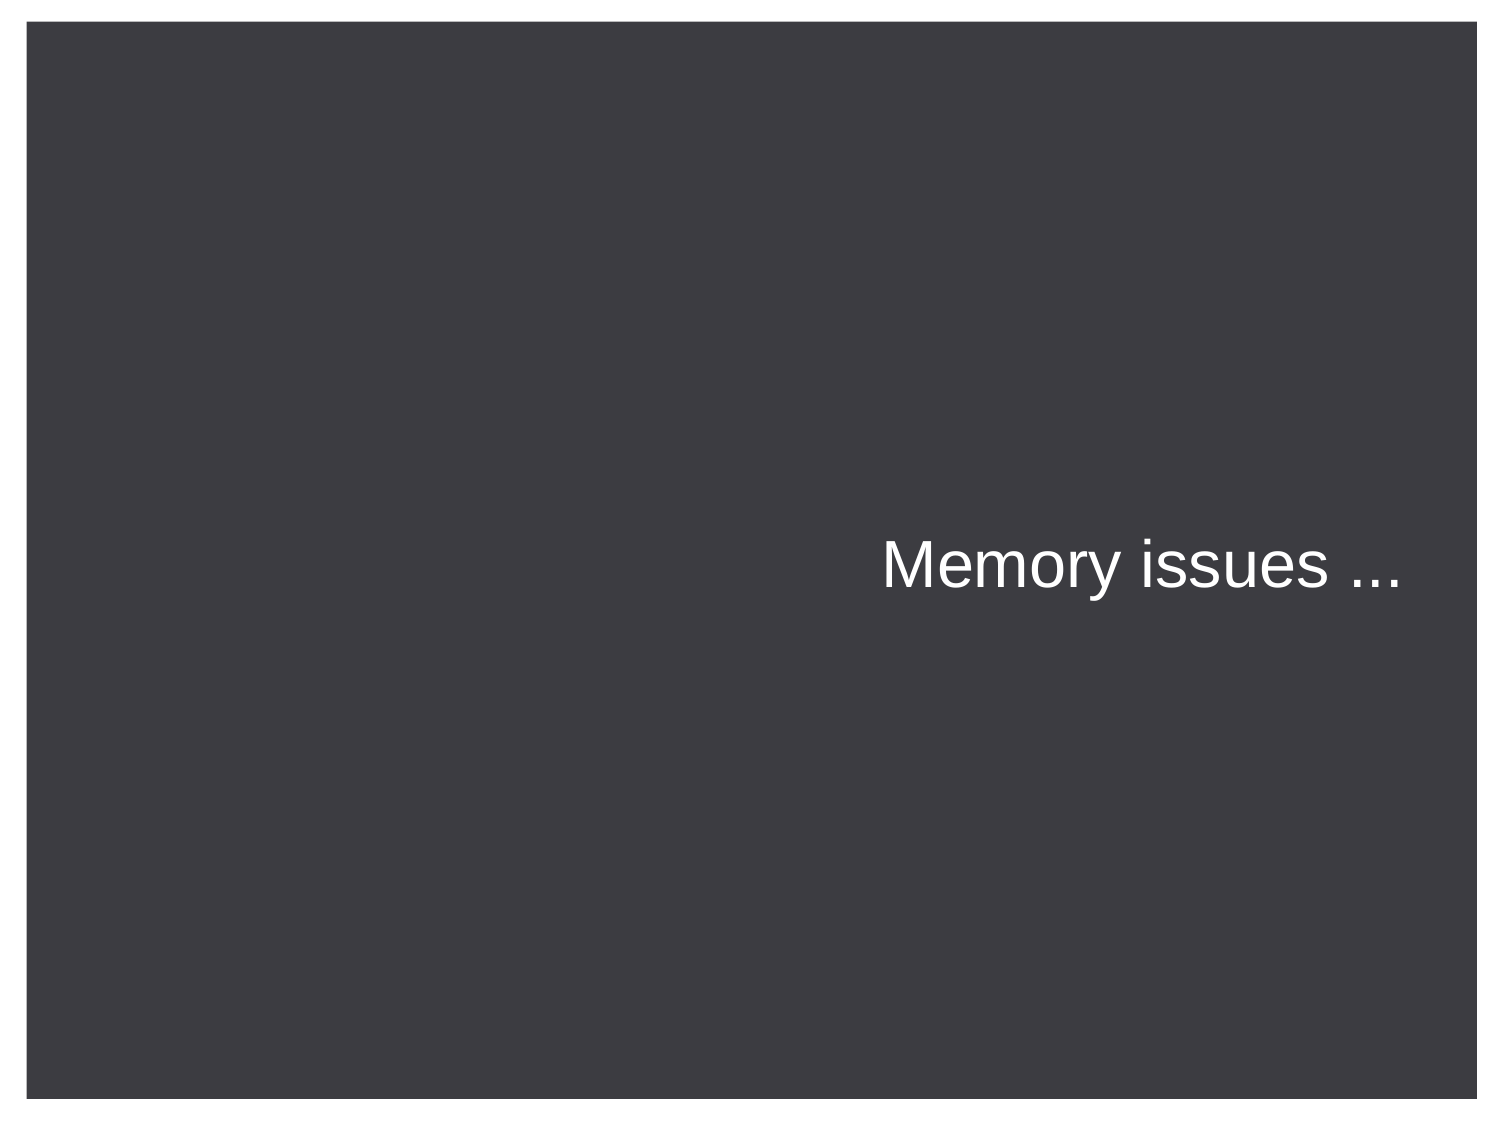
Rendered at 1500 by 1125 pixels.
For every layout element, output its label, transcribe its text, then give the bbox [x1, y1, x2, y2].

title Memory issues ... [54, 468, 1405, 656]
